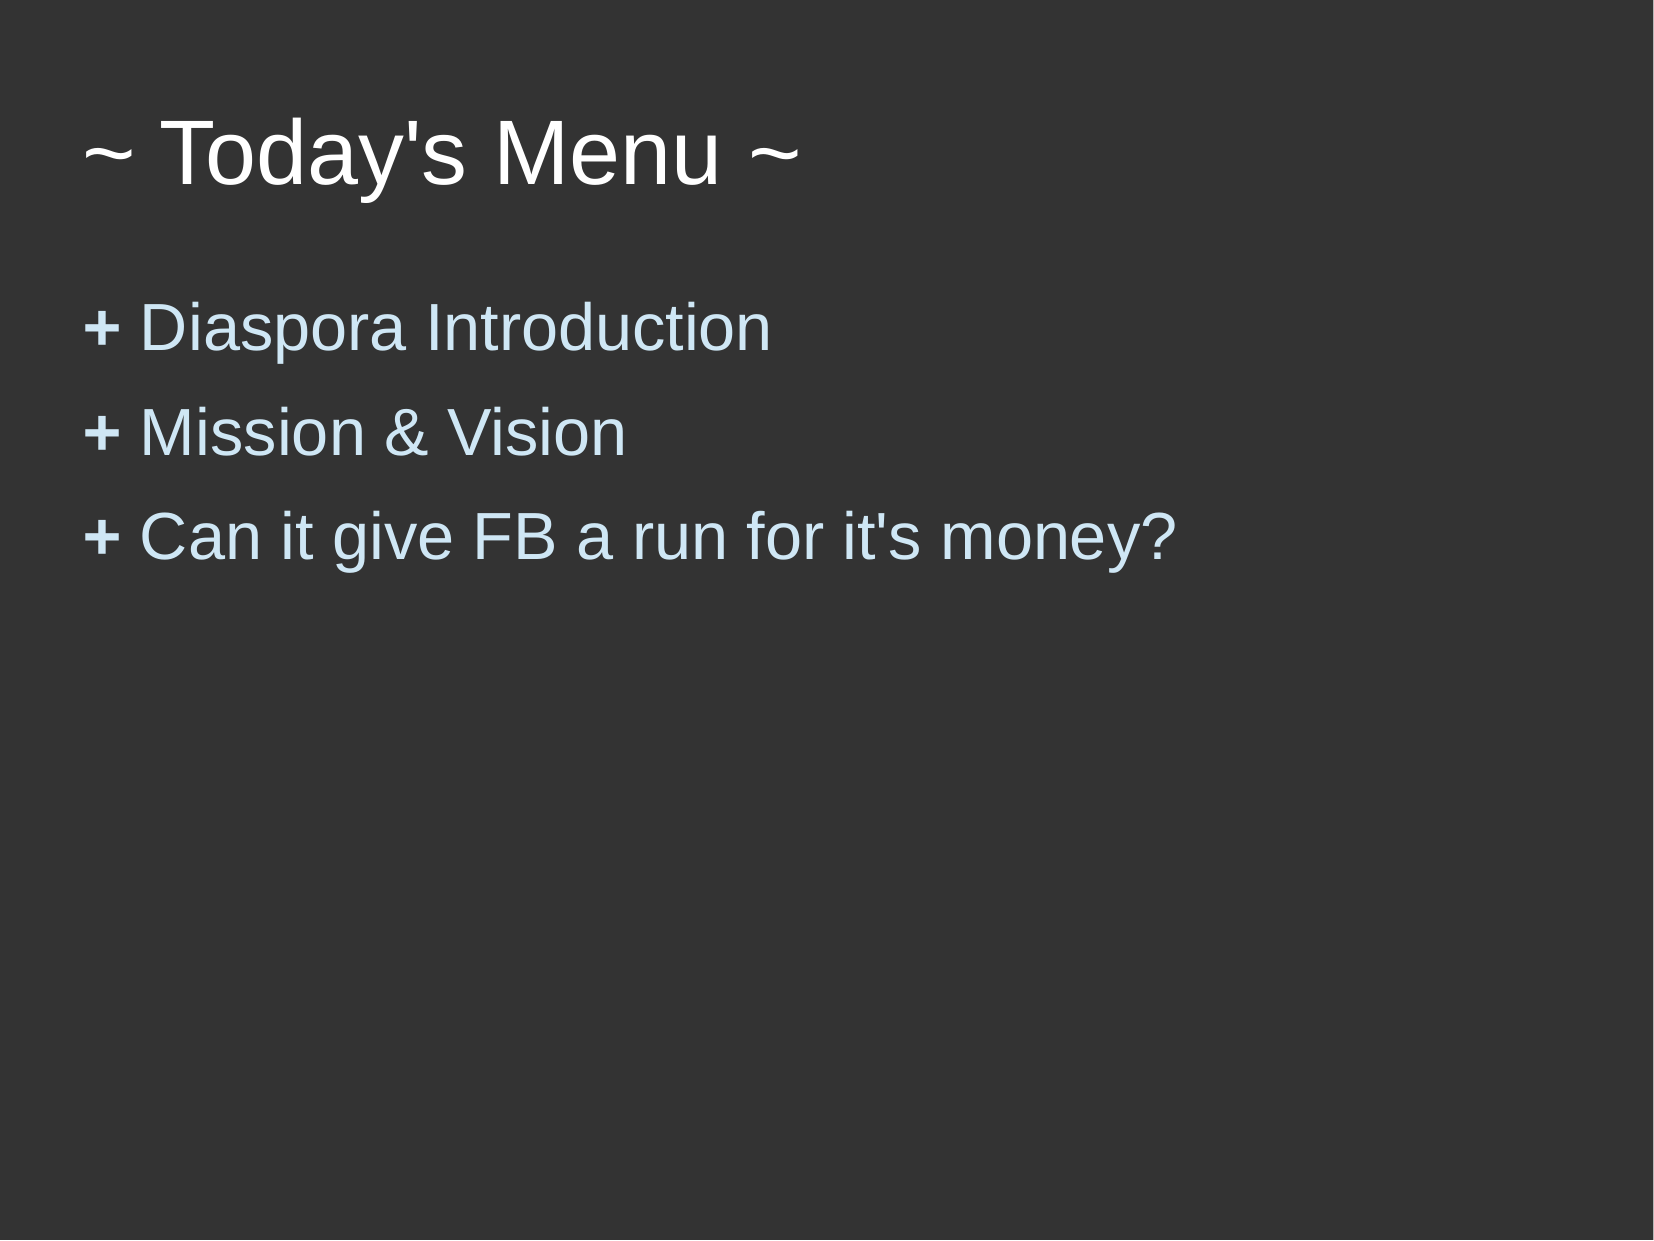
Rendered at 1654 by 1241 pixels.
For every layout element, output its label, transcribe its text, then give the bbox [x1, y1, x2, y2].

title ~ Today's Menu ~ [82, 49, 1571, 257]
list + Diaspora Introduction + Mission & Vision + Can it give FB a run for it's money? [82, 290, 1538, 1010]
